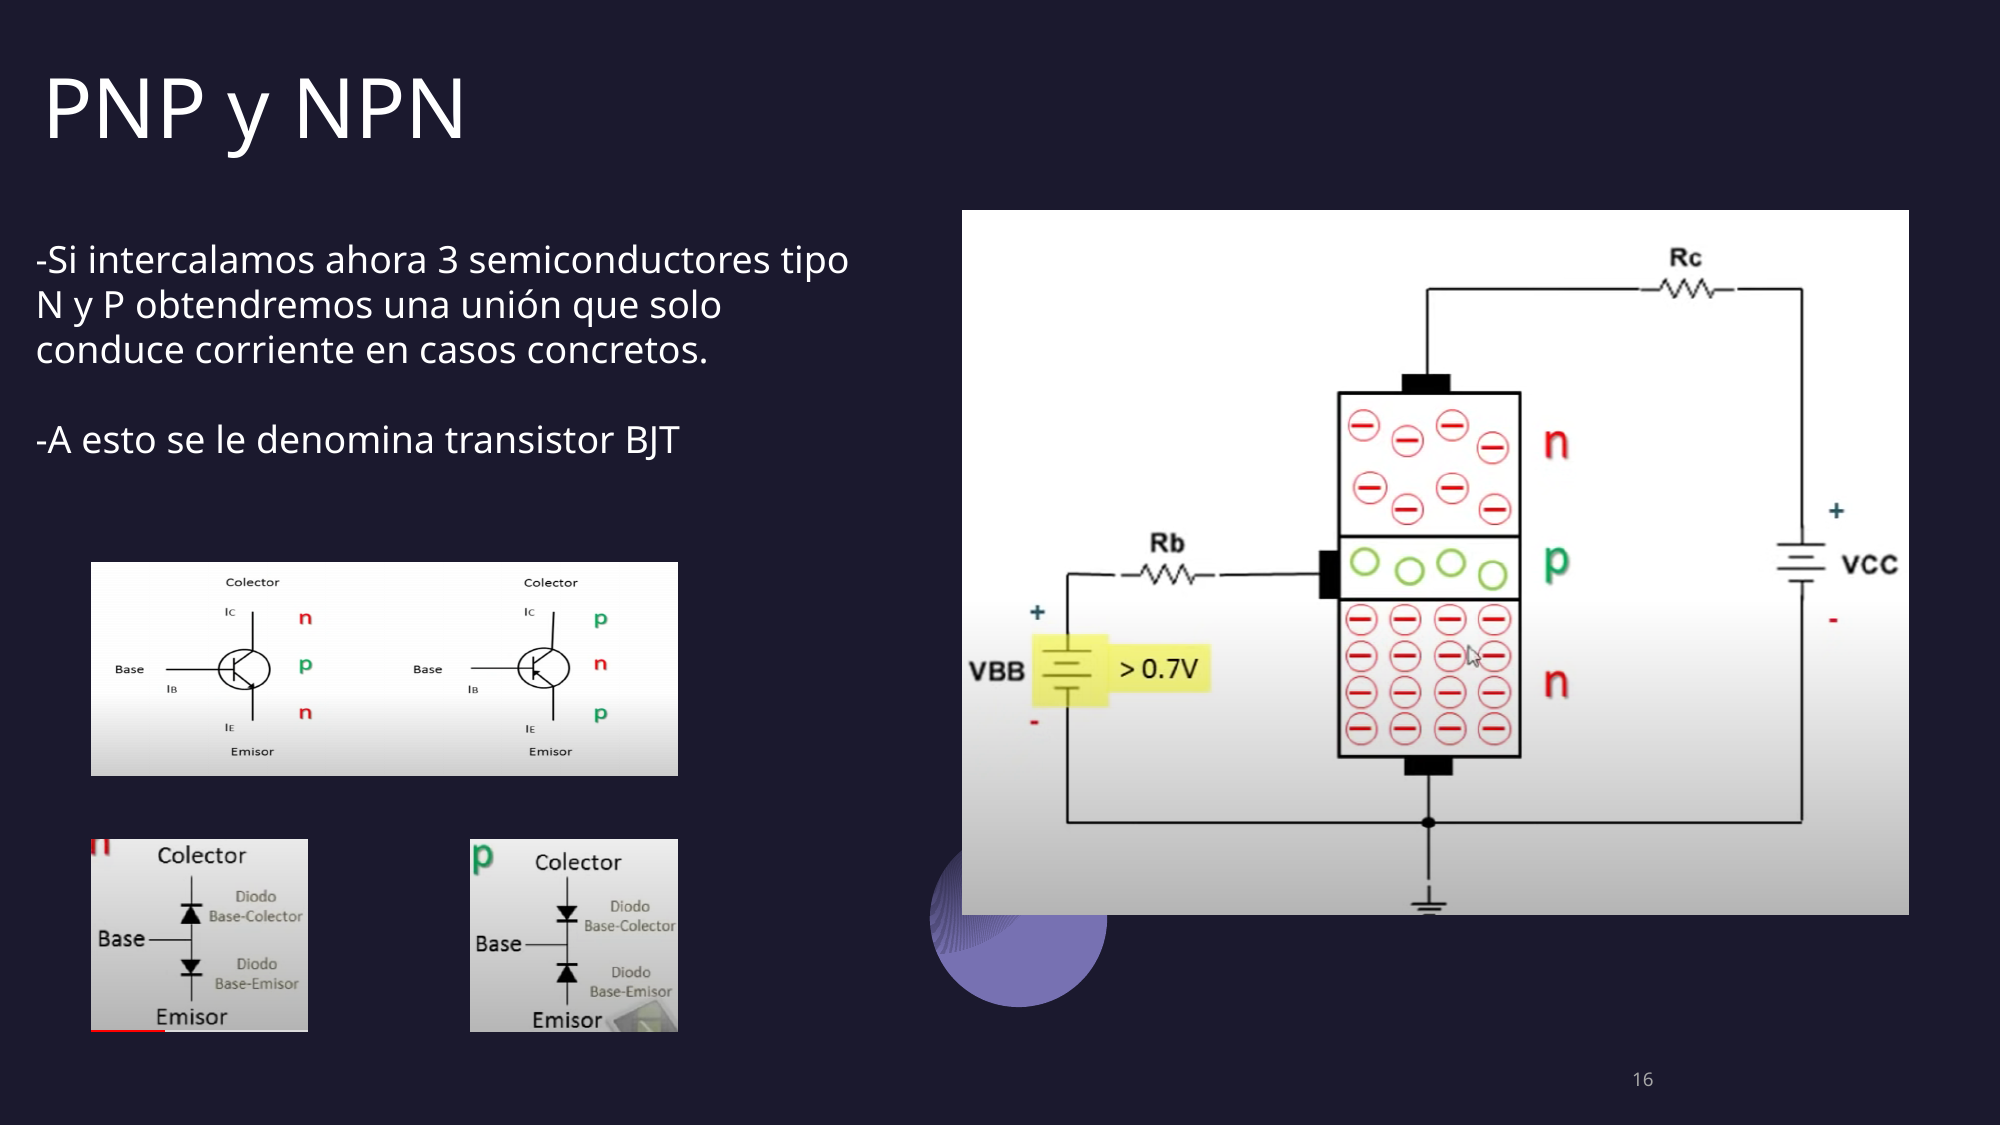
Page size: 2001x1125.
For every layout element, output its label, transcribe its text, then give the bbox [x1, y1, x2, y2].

picture [91, 562, 678, 776]
picture [91, 839, 308, 1032]
picture [470, 839, 678, 1032]
picture [962, 210, 1909, 915]
text_box -Si intercalamos ahora 3 semiconductores tipo N y P obtendremos una unión que solo conduce corriente en casos concretos. -A esto se le denomina transistor BJT [20, 228, 877, 471]
title PNP y NPN [42, 32, 628, 157]
text_box [1632, 1067, 1910, 1093]
